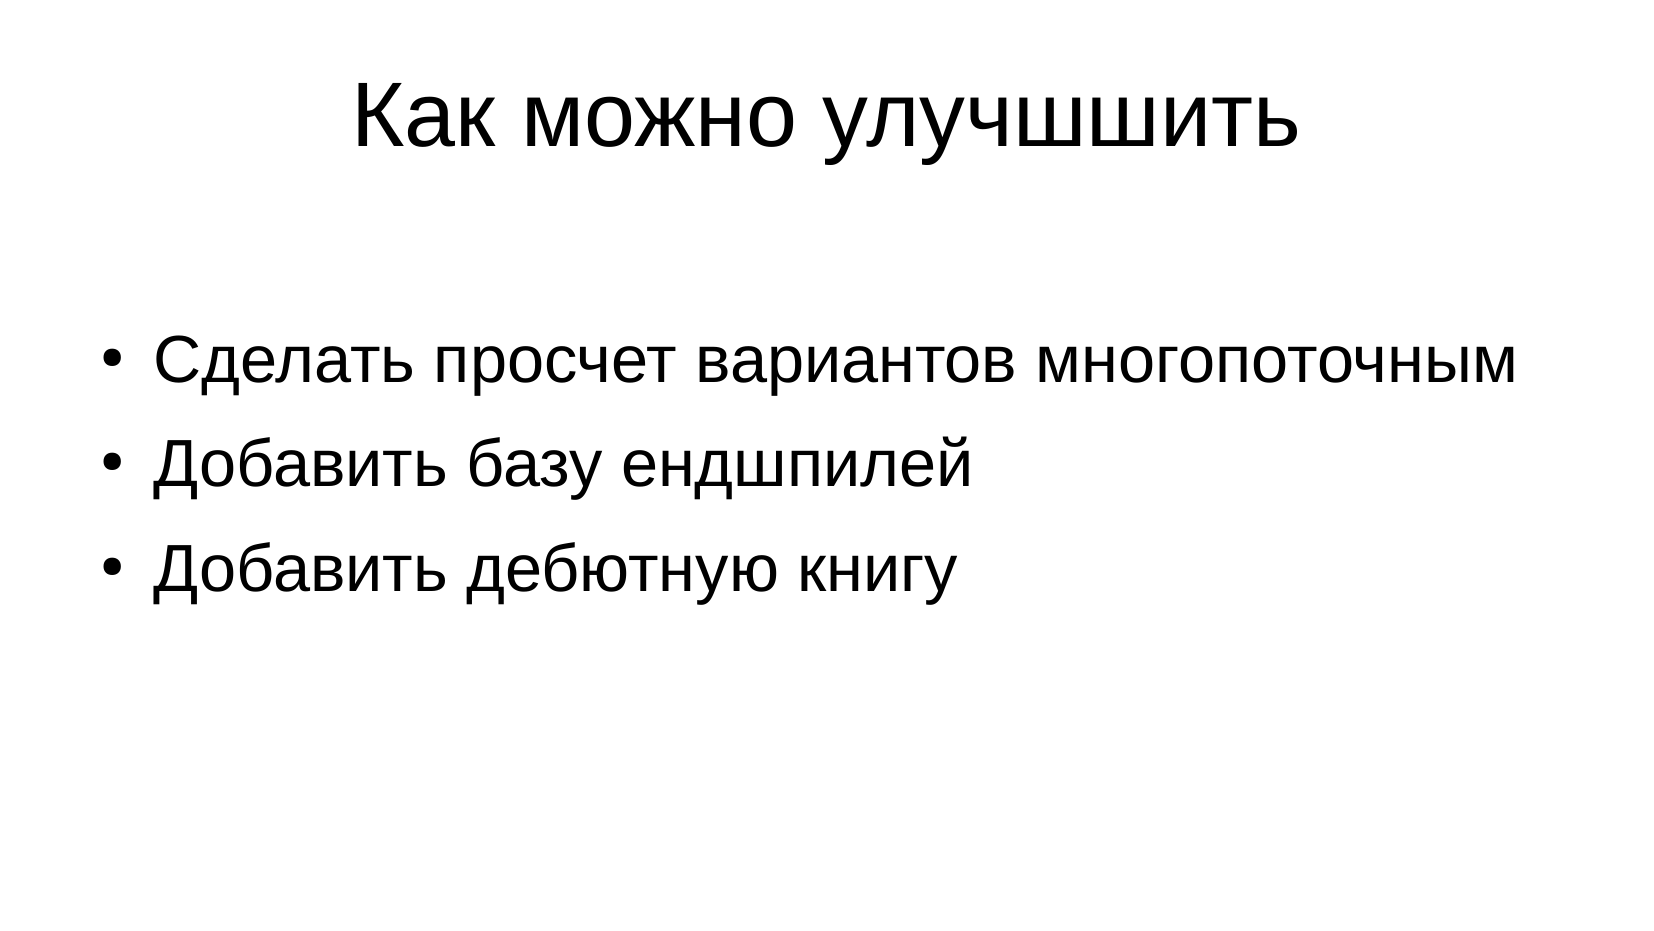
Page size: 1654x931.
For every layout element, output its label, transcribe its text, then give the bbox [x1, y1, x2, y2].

title Как можно улучшшить [82, 37, 1571, 193]
list Cделать просчет вариантов многопоточным Добавить базу ендшпилей Добавить дебютную книгу [82, 217, 1571, 758]
